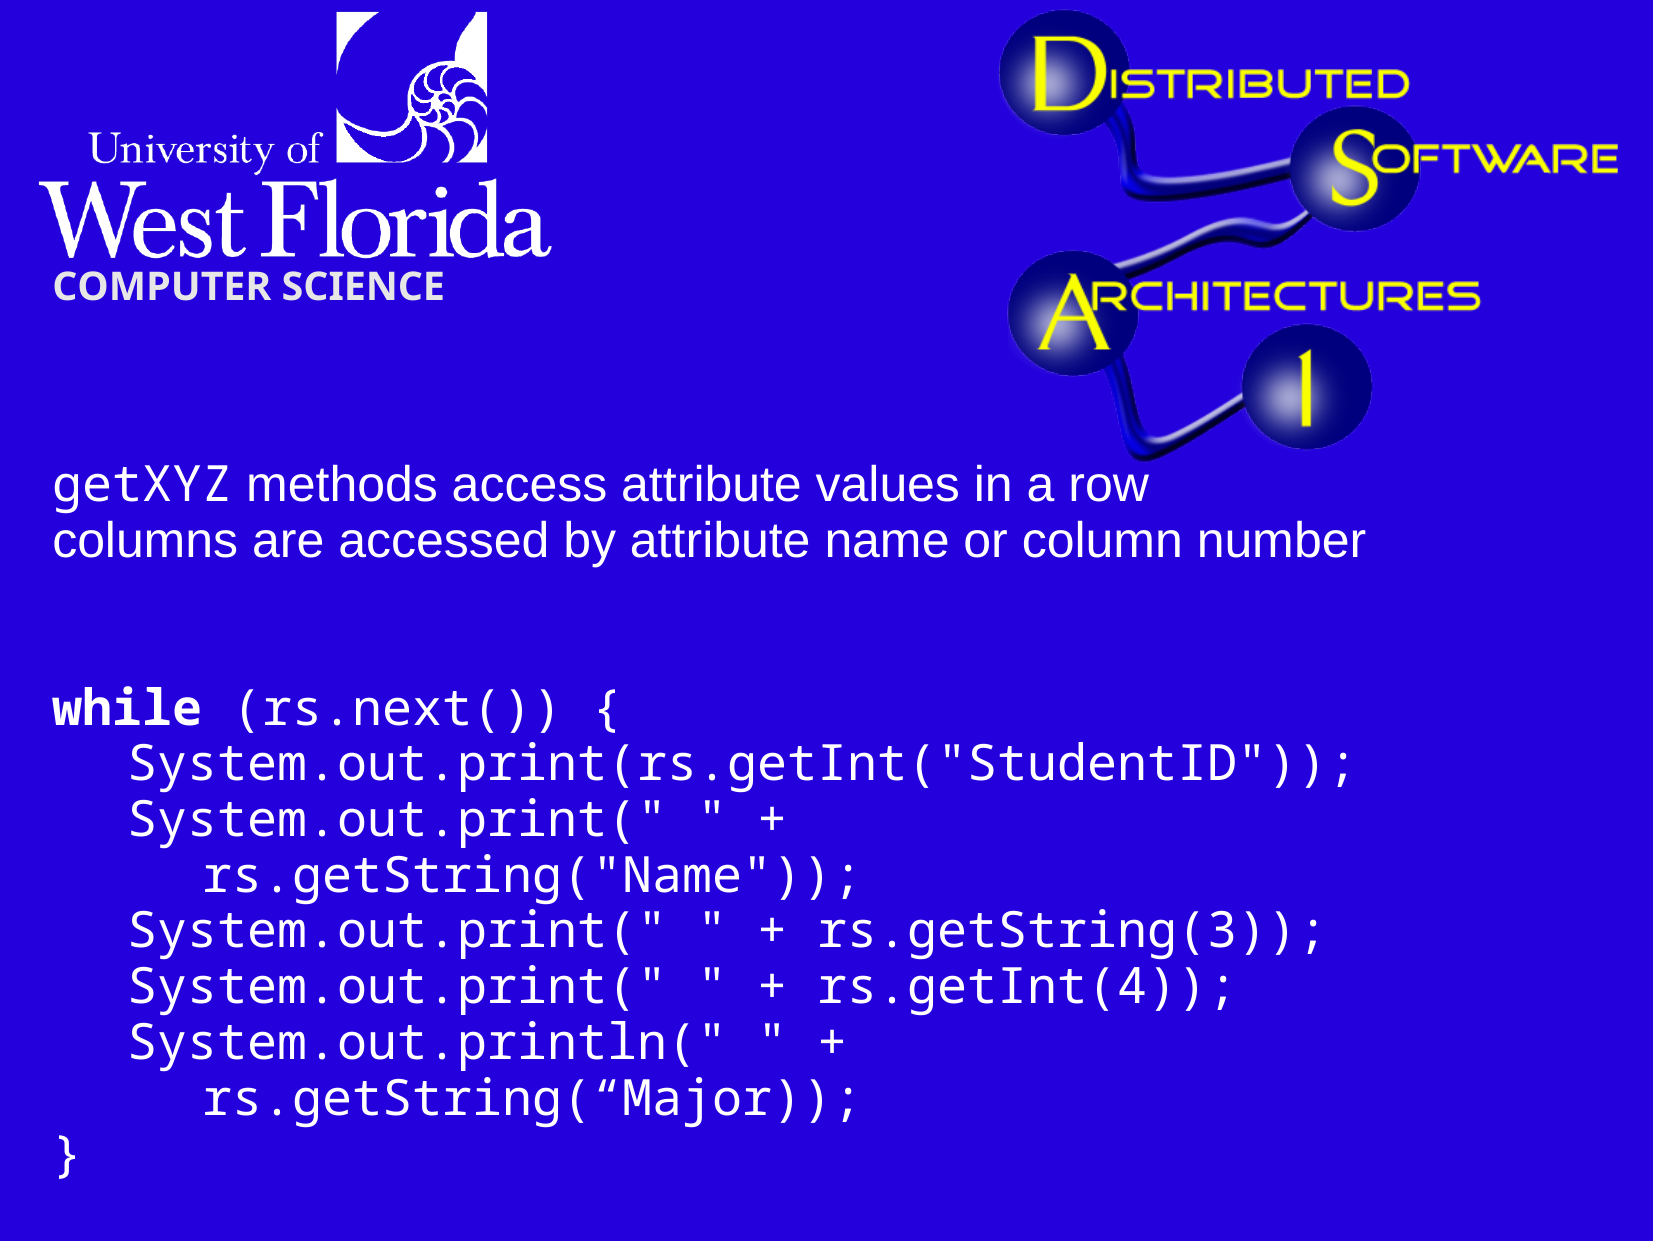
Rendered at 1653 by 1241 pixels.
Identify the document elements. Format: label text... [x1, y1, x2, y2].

picture [37, 0, 559, 262]
picture [910, 0, 1653, 506]
text_box COMPUTER SCIENCE [37, 262, 563, 316]
text_box getXYZ methods access attribute values in a row columns are accessed by attribute name or column number while (rs.next()) { System.out.print(rs.getInt("StudentID")); System.out.print(" " + rs.getString("Name")); System.out.print(" " + rs.getString(3)); System.out.print(" " + rs.getInt(4)); System.out.println(" " + rs.getString(“Major)); } [37, 450, 1388, 801]
